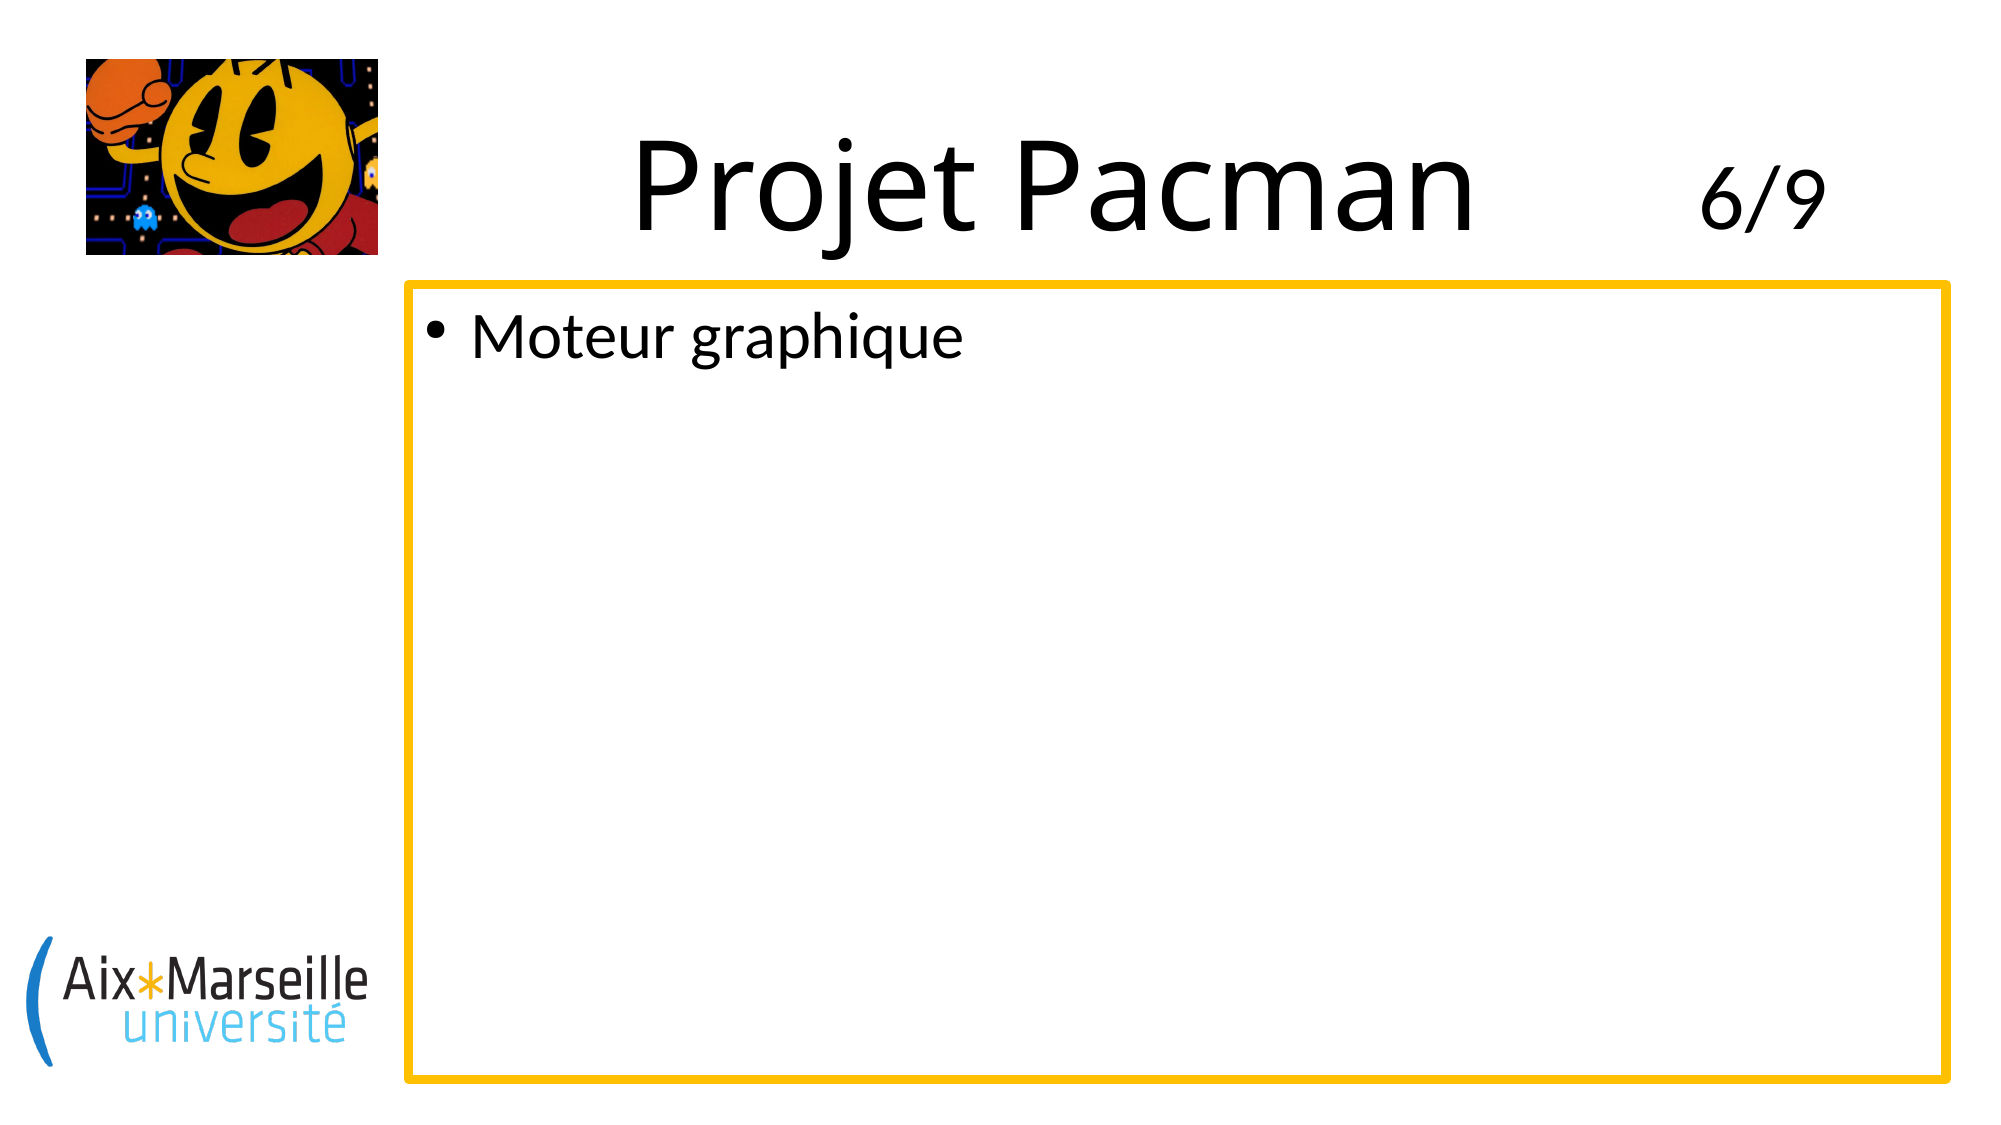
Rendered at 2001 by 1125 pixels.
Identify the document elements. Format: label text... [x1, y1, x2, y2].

title Projet Pacman [465, 73, 1644, 265]
subtitle <numéro>/9 [1559, 142, 1968, 255]
picture [0, 903, 425, 1096]
text_box Moteur graphique [408, 284, 1946, 1080]
picture [86, 59, 378, 255]
